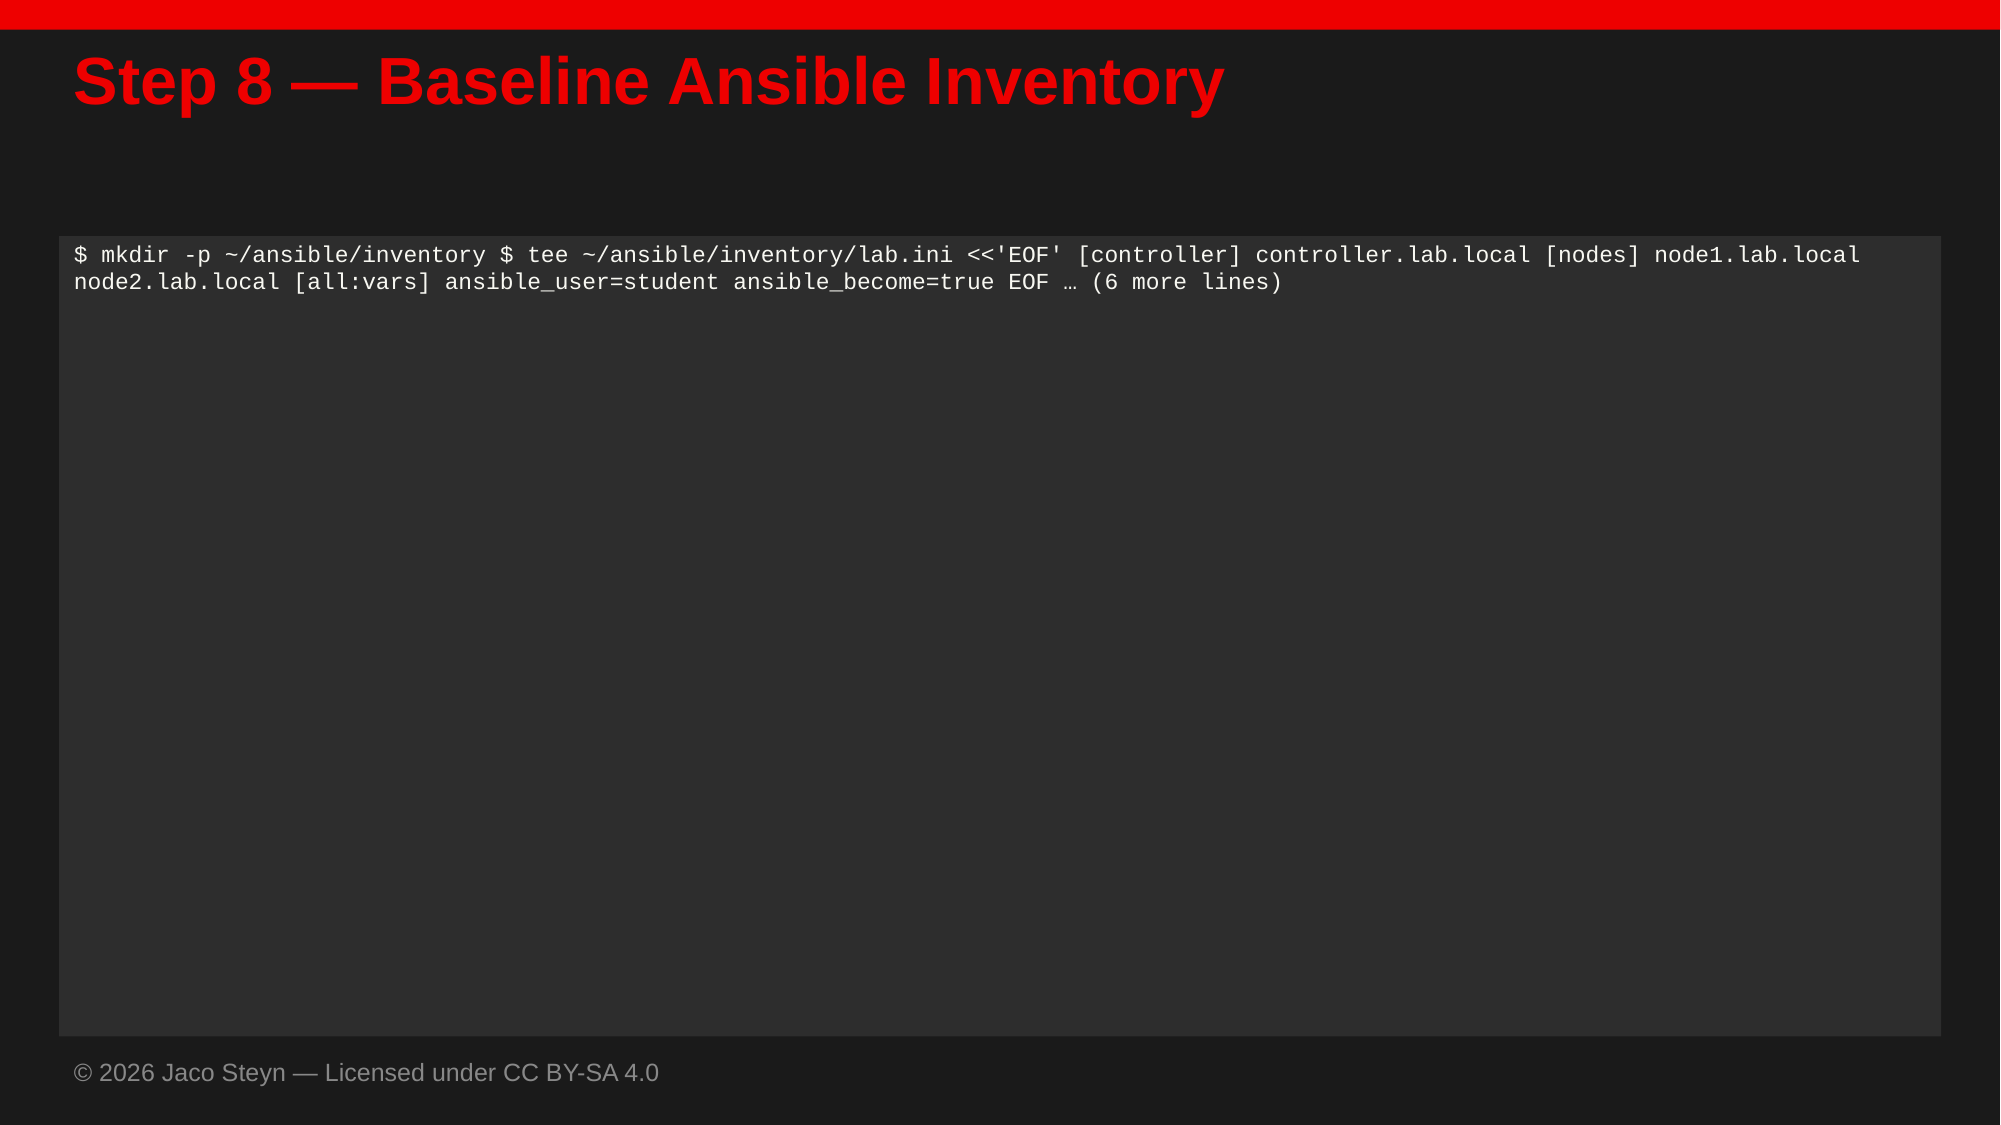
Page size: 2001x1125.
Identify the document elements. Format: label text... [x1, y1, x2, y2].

text_box [0, 0, 2001, 30]
text_box Step 8 — Baseline Ansible Inventory [59, 36, 1942, 208]
text_box © 2026 Jaco Steyn — Licensed under CC BY-SA 4.0 [59, 1051, 1942, 1093]
text_box $ mkdir -p ~/ansible/inventory $ tee ~/ansible/inventory/lab.ini <<'EOF' [controller] controller.lab.local [nodes] node1.lab.local node2.lab.local [all:vars] ansible_user=student ansible_become=true EOF … (6 more lines) [59, 236, 1942, 1037]
